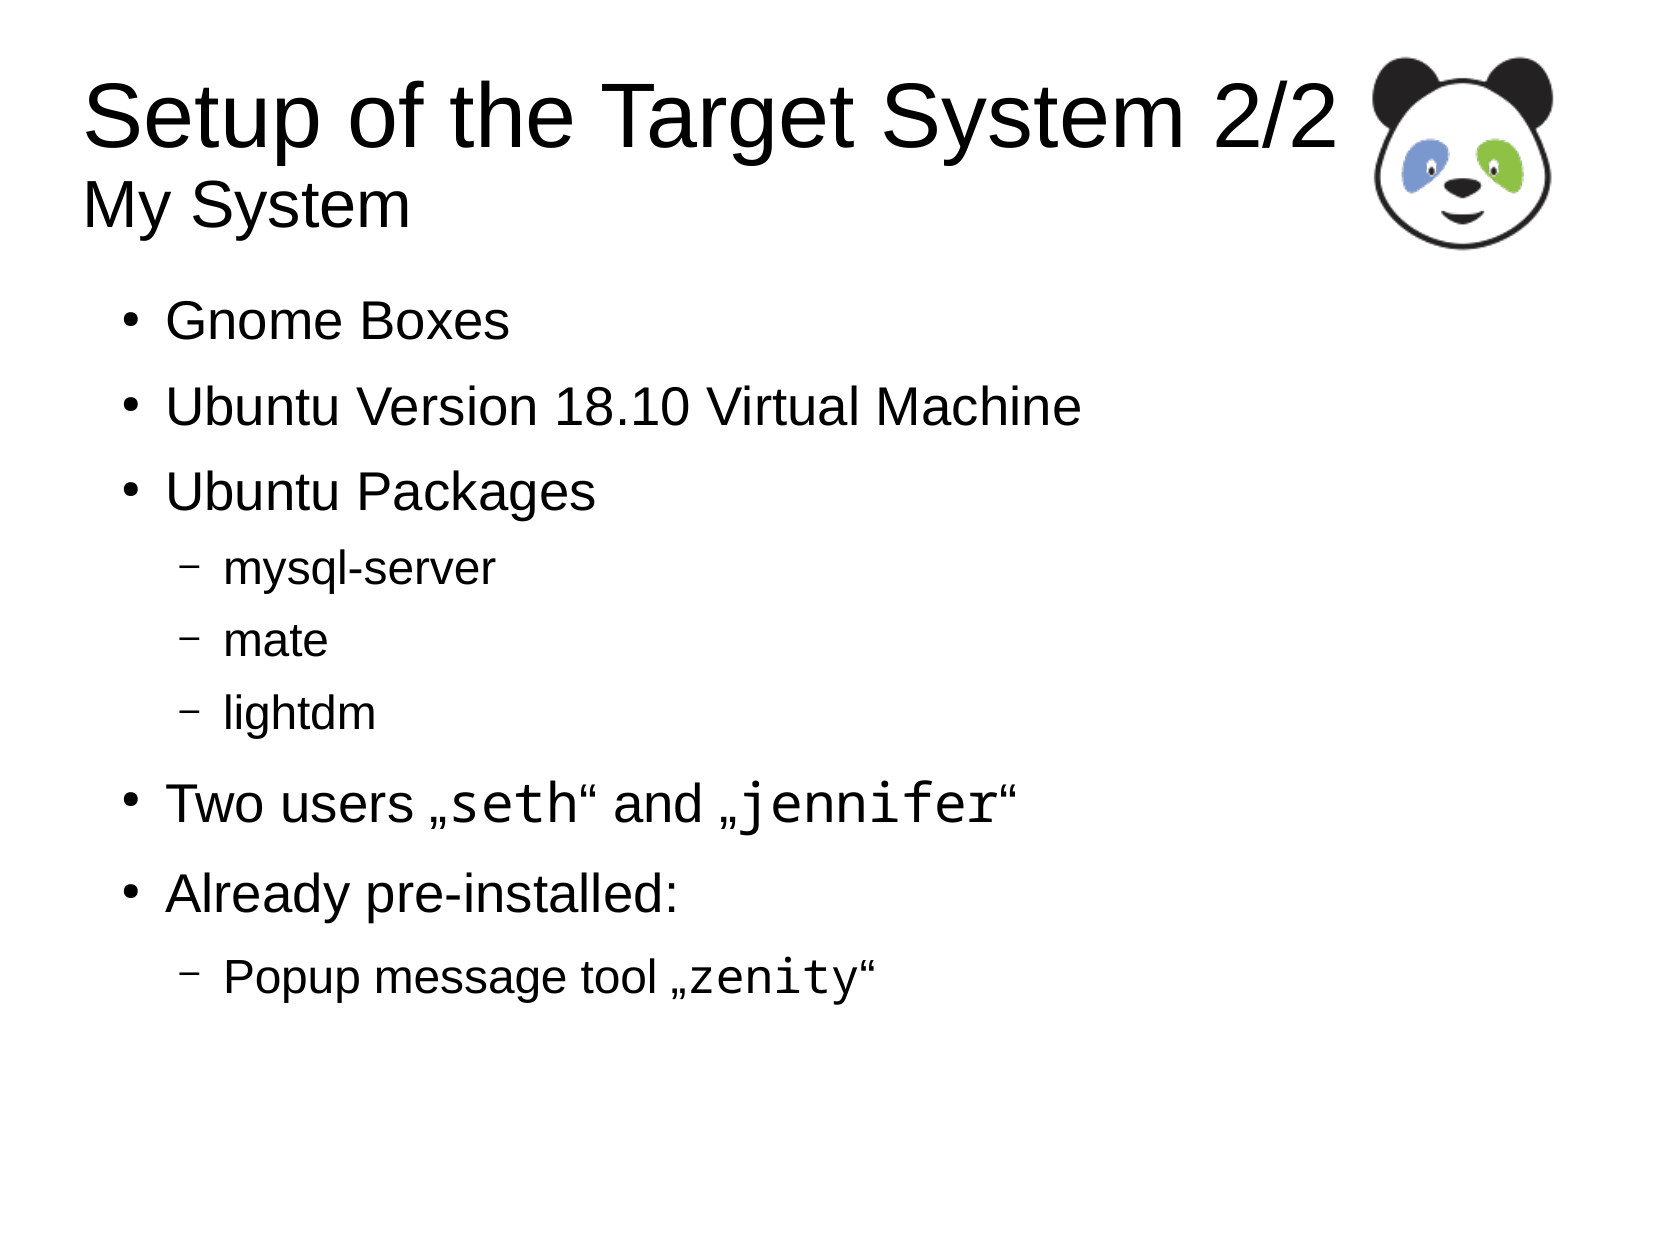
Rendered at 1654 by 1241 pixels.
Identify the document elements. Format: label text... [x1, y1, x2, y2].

list Gnome Boxes Ubuntu Version 18.10 Virtual Machine Ubuntu Packages mysql-server mate lightdm Two users „seth“ and „jennifer“ Already pre-installed: Popup message tool „zenity“ [82, 290, 1571, 1010]
title Setup of the Target System 2/2 My System [82, 49, 1571, 257]
